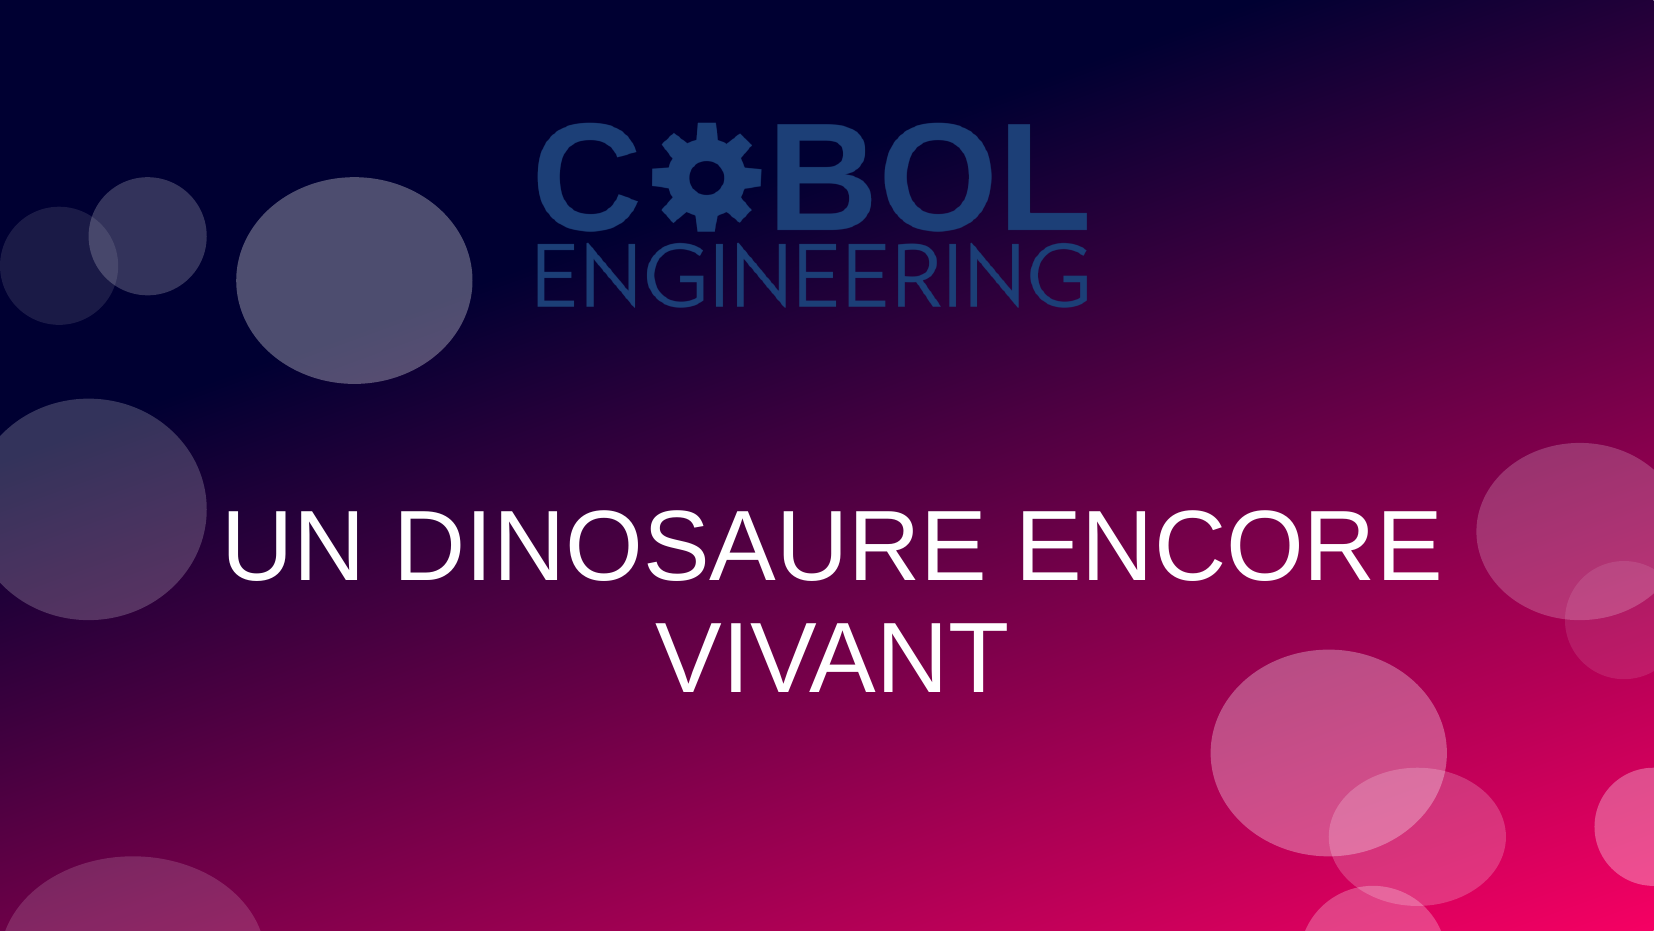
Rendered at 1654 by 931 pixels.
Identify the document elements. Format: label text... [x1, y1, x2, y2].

subtitle UN DINOSAURE ENCORE VIVANT [88, 435, 1577, 768]
picture [531, 16, 1093, 414]
